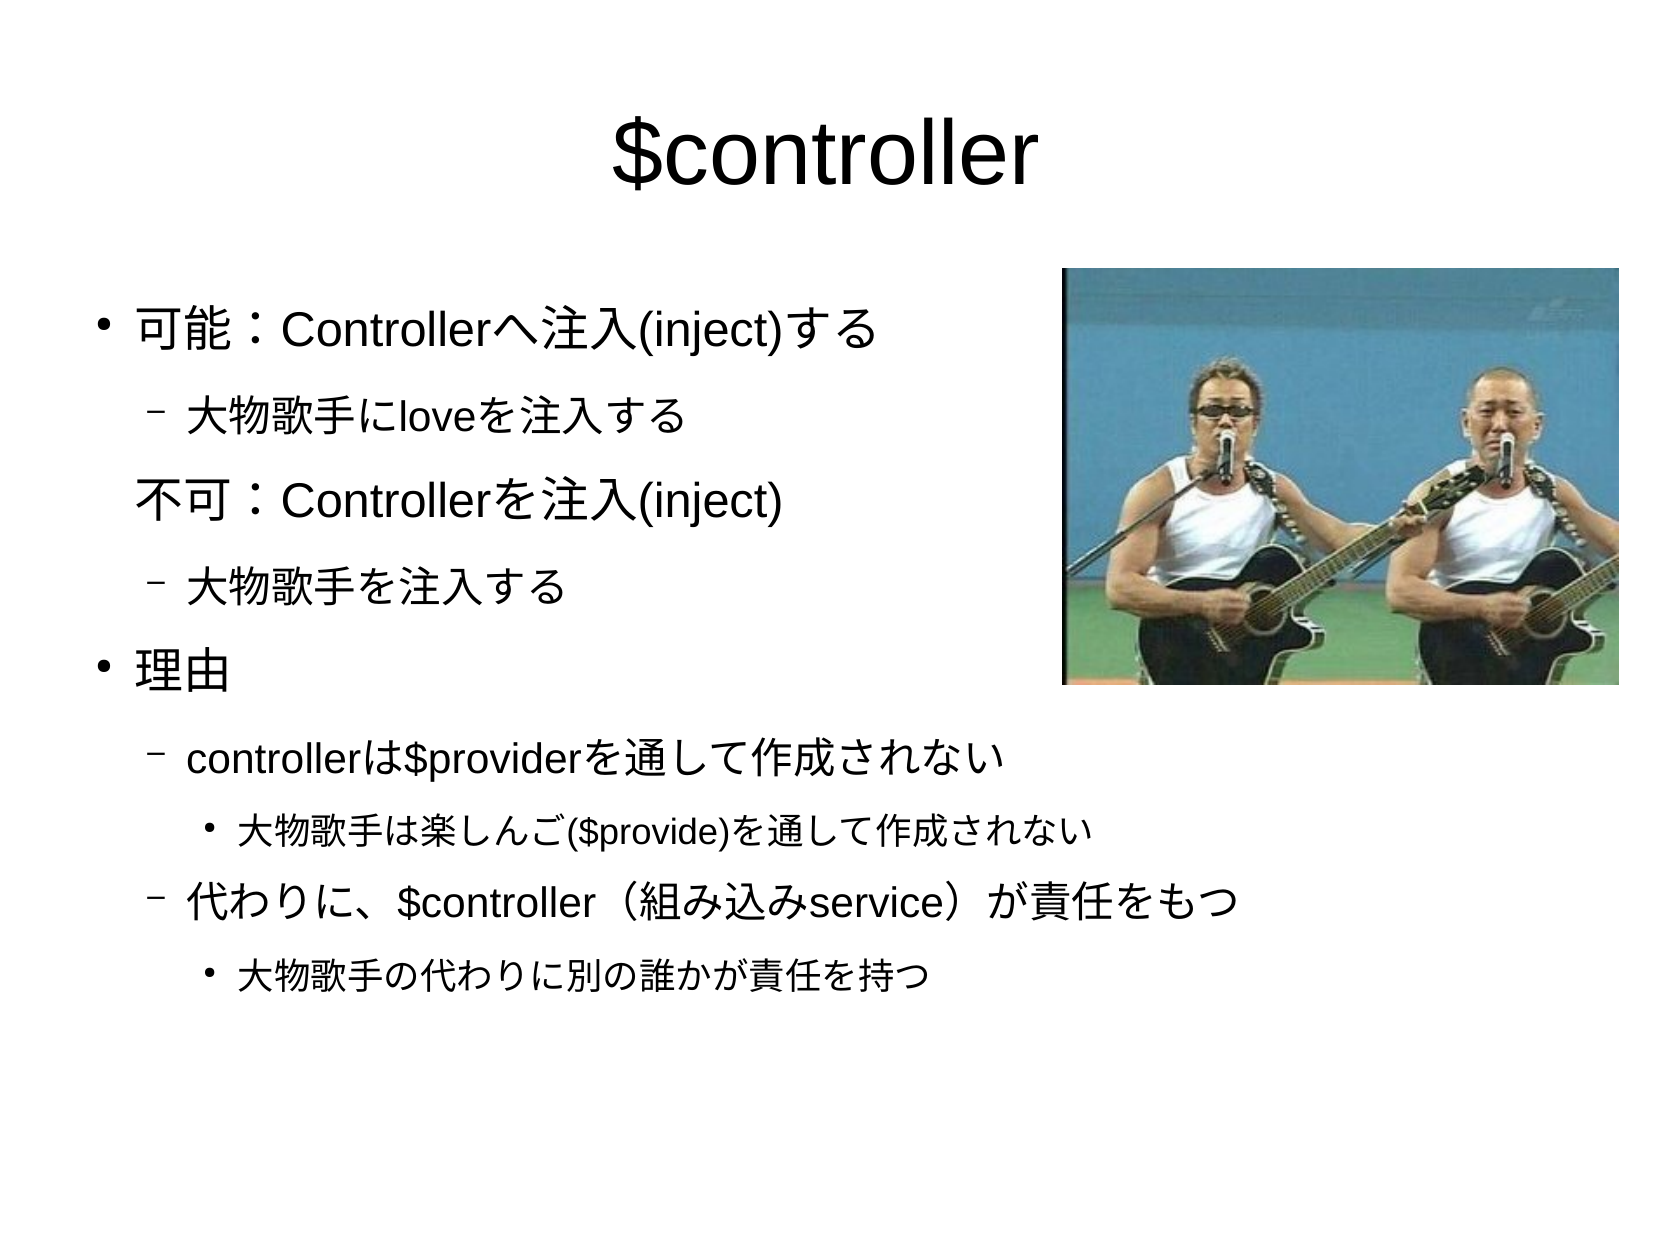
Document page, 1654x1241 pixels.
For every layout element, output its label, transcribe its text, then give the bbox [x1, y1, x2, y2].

list 可能：Controllerへ注入(inject)する 大物歌手にloveを注入する 不可：Controllerを注入(inject) 大物歌手を注入する 理由 controllerは$providerを通して作成されない 大物歌手は楽しんご($provide)を通して作成されない 代わりに、$controller（組み込みservice）が責任をもつ 大物歌手の代わりに別の誰かが責任を持つ [82, 290, 1571, 1010]
title $controller [82, 49, 1571, 257]
picture [1062, 268, 1619, 686]
